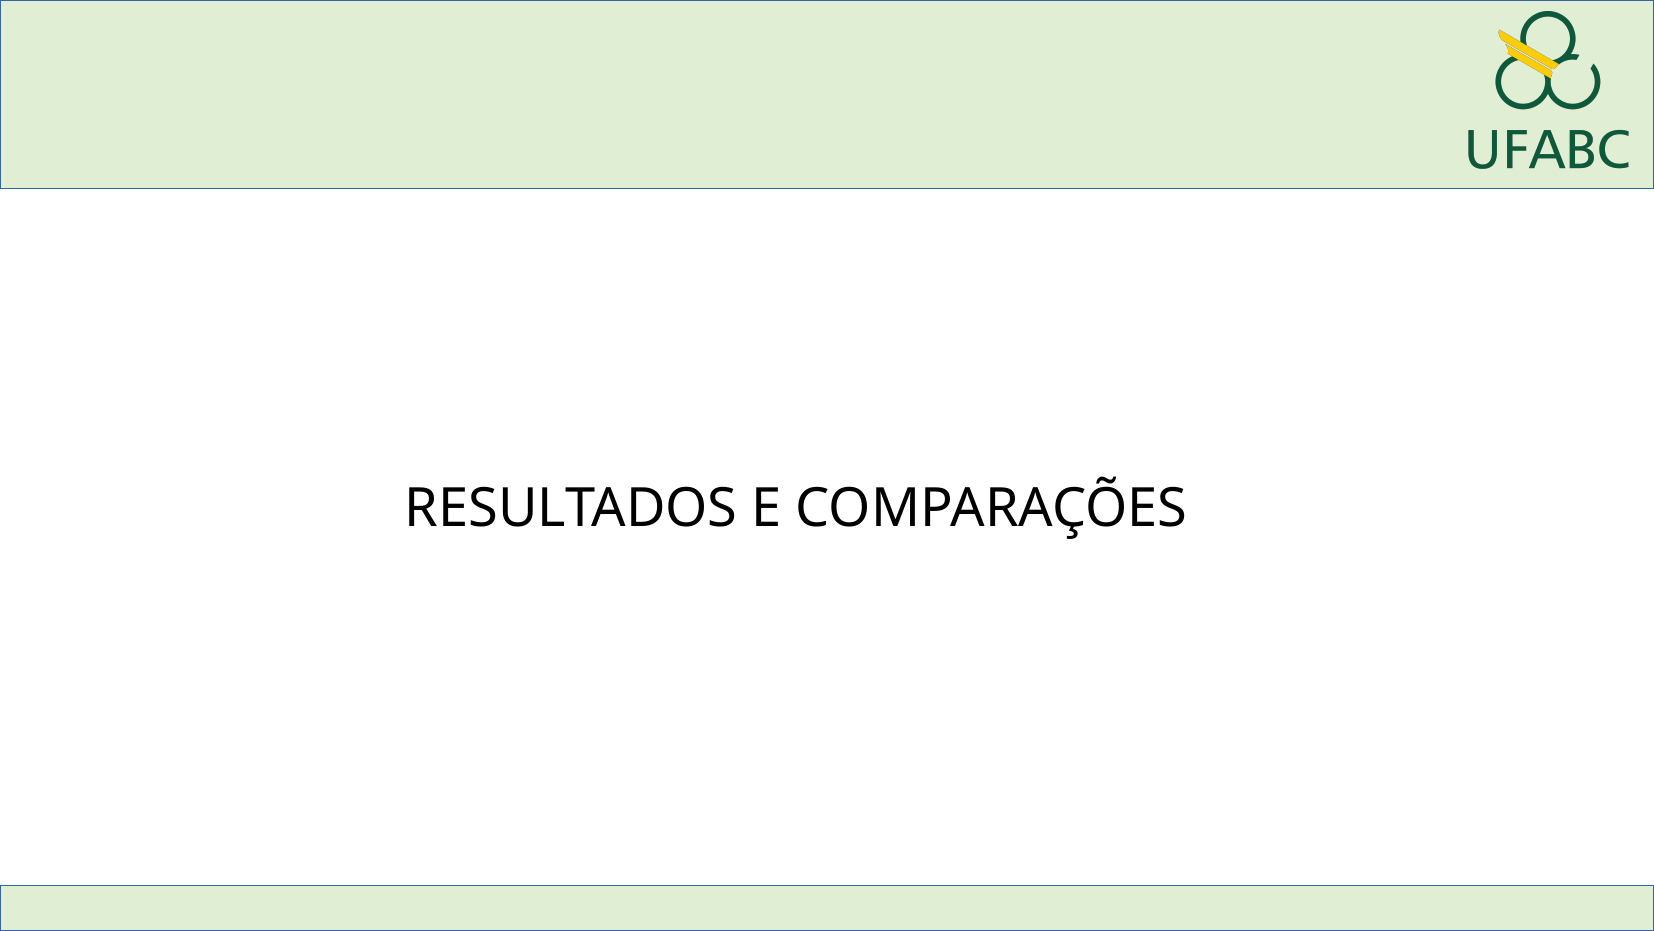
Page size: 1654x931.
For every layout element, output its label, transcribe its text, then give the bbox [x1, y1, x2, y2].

text_box [0, 885, 1654, 931]
text_box RESULTADOS E COMPARAÇÕES [354, 460, 1312, 662]
text_box [0, 0, 1654, 189]
picture [1464, 11, 1630, 181]
